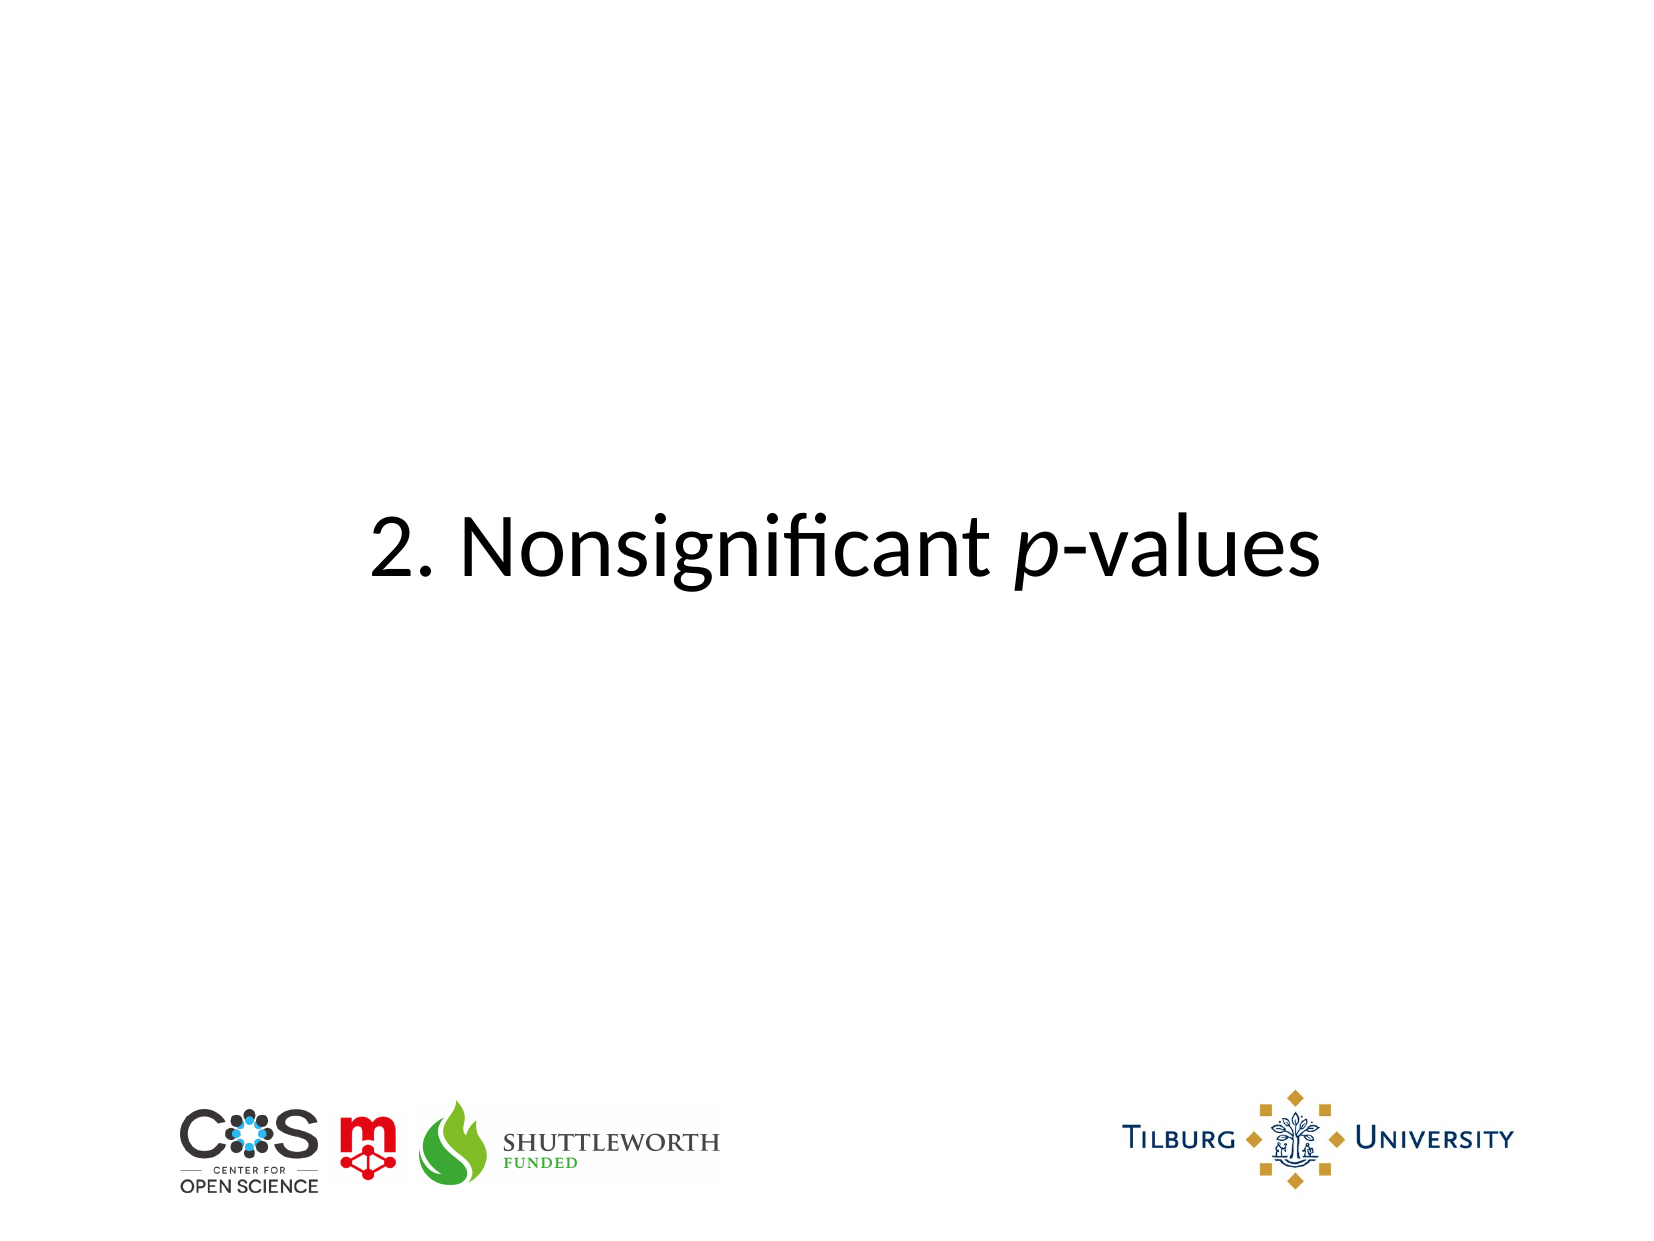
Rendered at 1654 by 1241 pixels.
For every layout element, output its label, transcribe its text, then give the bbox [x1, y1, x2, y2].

picture [419, 1100, 720, 1185]
picture [180, 1109, 318, 1193]
picture [1110, 1079, 1526, 1199]
title 2. Nonsignificant p-values [101, 450, 1591, 658]
picture [330, 1109, 406, 1186]
